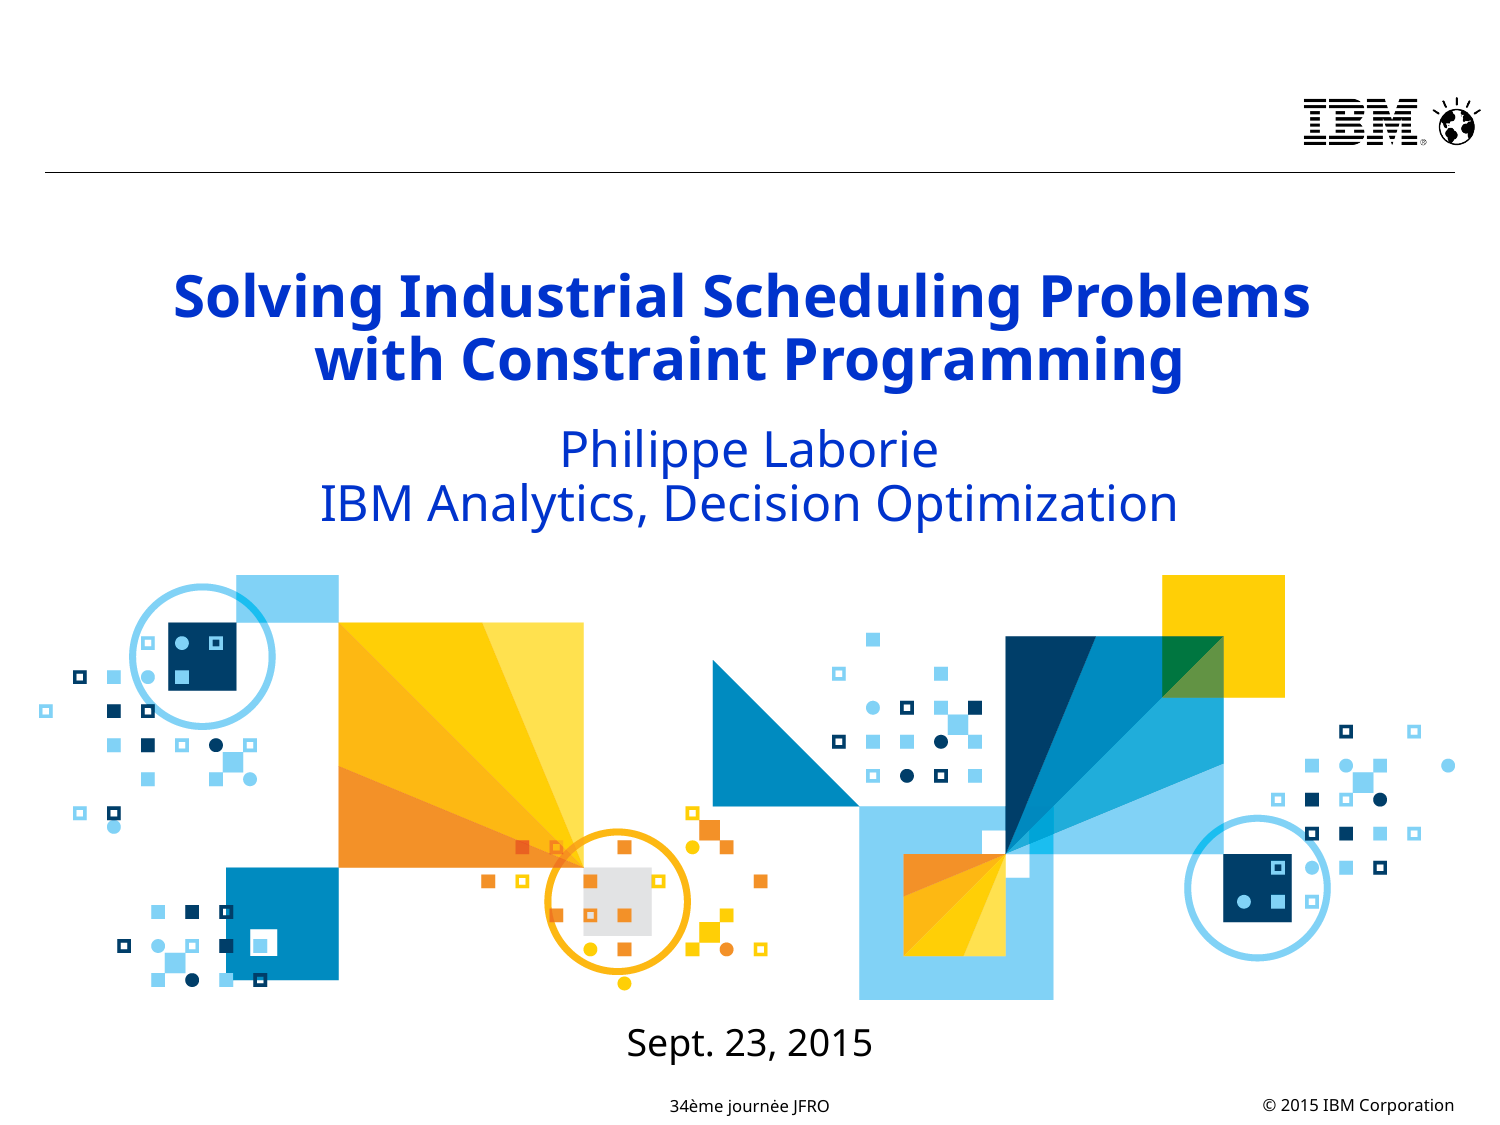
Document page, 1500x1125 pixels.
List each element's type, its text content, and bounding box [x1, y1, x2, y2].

picture [1341, 80, 1494, 138]
title Solving Industrial Scheduling Problems with Constraint Programming Philippe Laborie IBM Analytics, Decision Optimization [0, 138, 1500, 586]
subtitle [29, 76, 1341, 138]
picture [39, 586, 1455, 1000]
